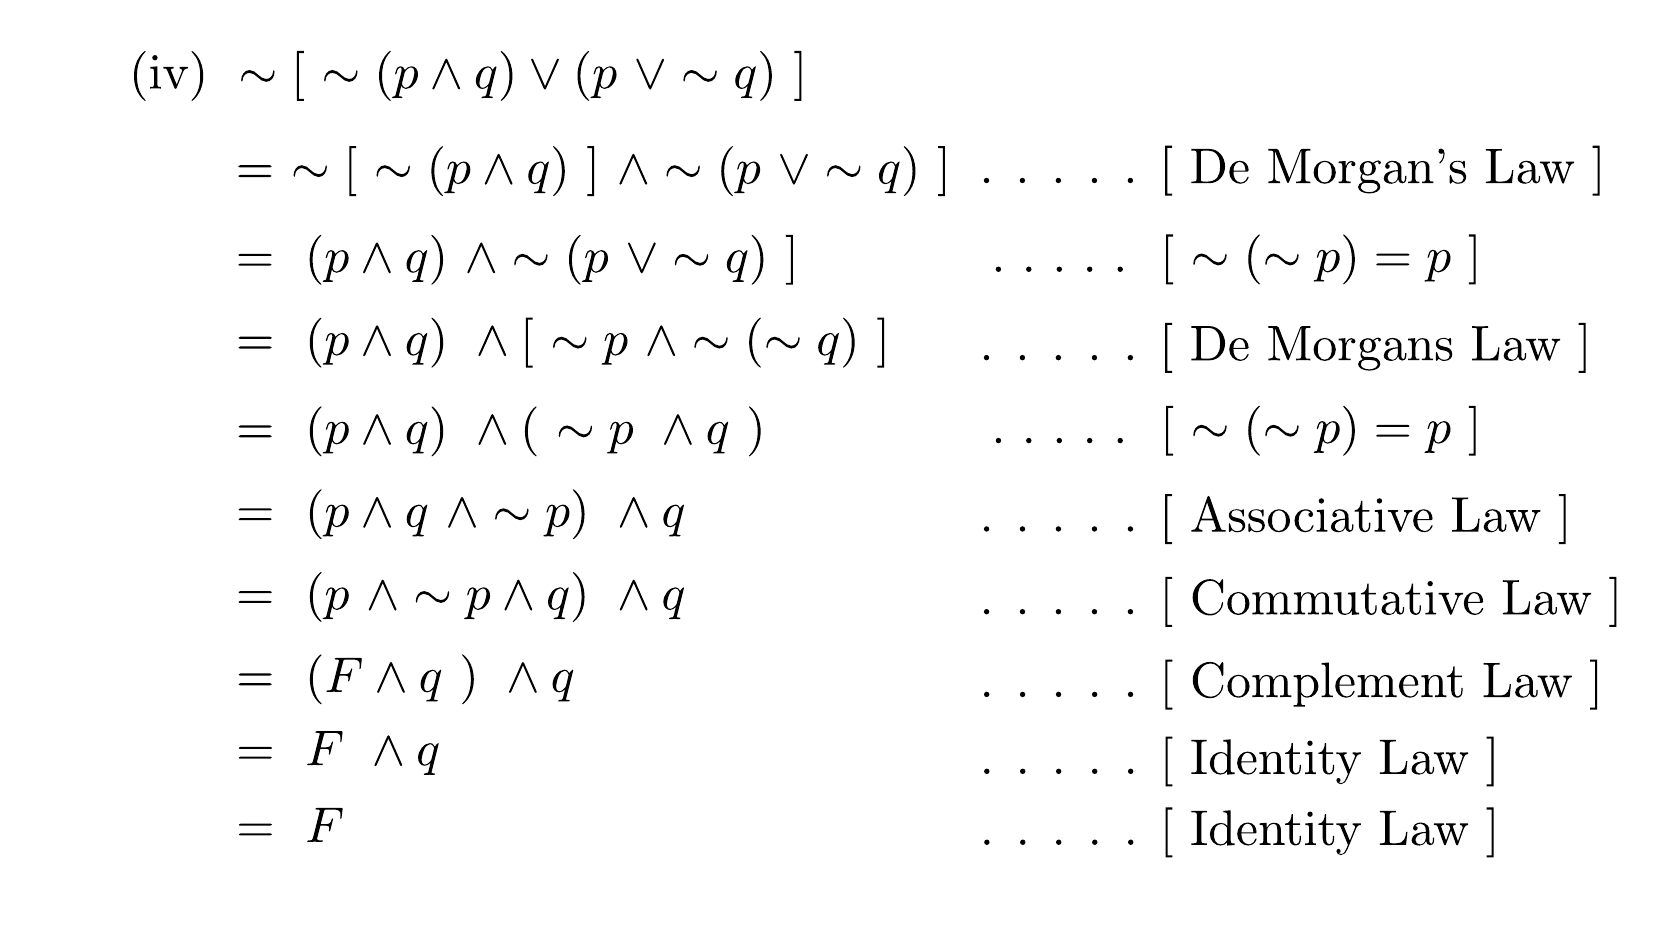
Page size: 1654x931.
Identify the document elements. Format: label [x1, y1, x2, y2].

text_box [238, 234, 793, 285]
text_box [238, 317, 885, 368]
text_box [131, 50, 802, 101]
text_box [982, 736, 1494, 787]
text_box [982, 807, 1494, 858]
text_box [238, 489, 684, 540]
text_box [993, 234, 1476, 285]
text_box [981, 322, 1586, 373]
text_box [237, 146, 945, 197]
text_box [982, 494, 1566, 545]
text_box [993, 405, 1476, 456]
text_box [238, 406, 761, 457]
text_box [238, 654, 574, 705]
text_box [982, 576, 1617, 627]
subtitle [47, 28, 1628, 904]
text_box [981, 145, 1600, 196]
text_box [238, 731, 439, 775]
text_box [982, 659, 1598, 710]
text_box [238, 807, 343, 842]
text_box [238, 572, 684, 622]
